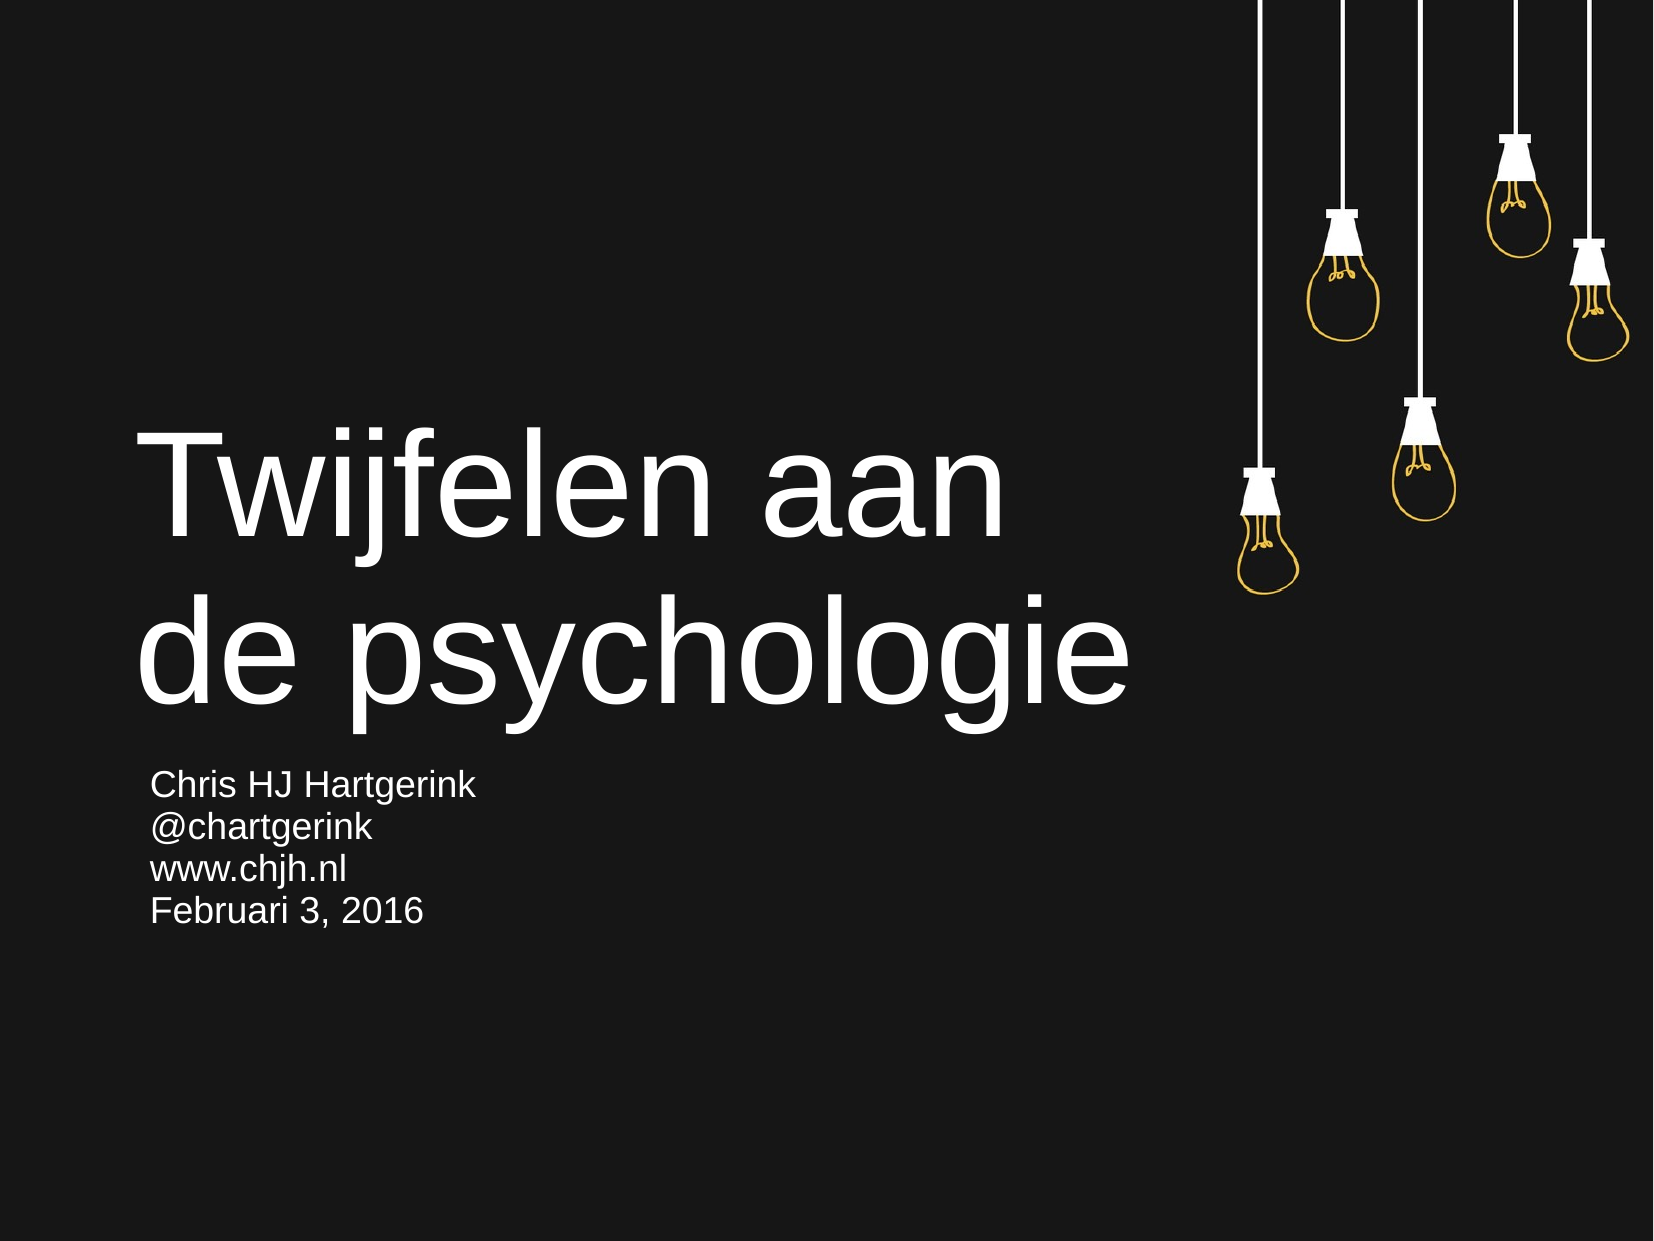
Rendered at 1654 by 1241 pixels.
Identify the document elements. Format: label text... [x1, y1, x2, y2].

text_box Chris HJ Hartgerink @chartgerink www.chjh.nl Februari 3, 2016 [135, 756, 1201, 939]
picture [0, 0, 1654, 1241]
text_box Twijfelen aan de psychologie [120, 393, 1156, 811]
